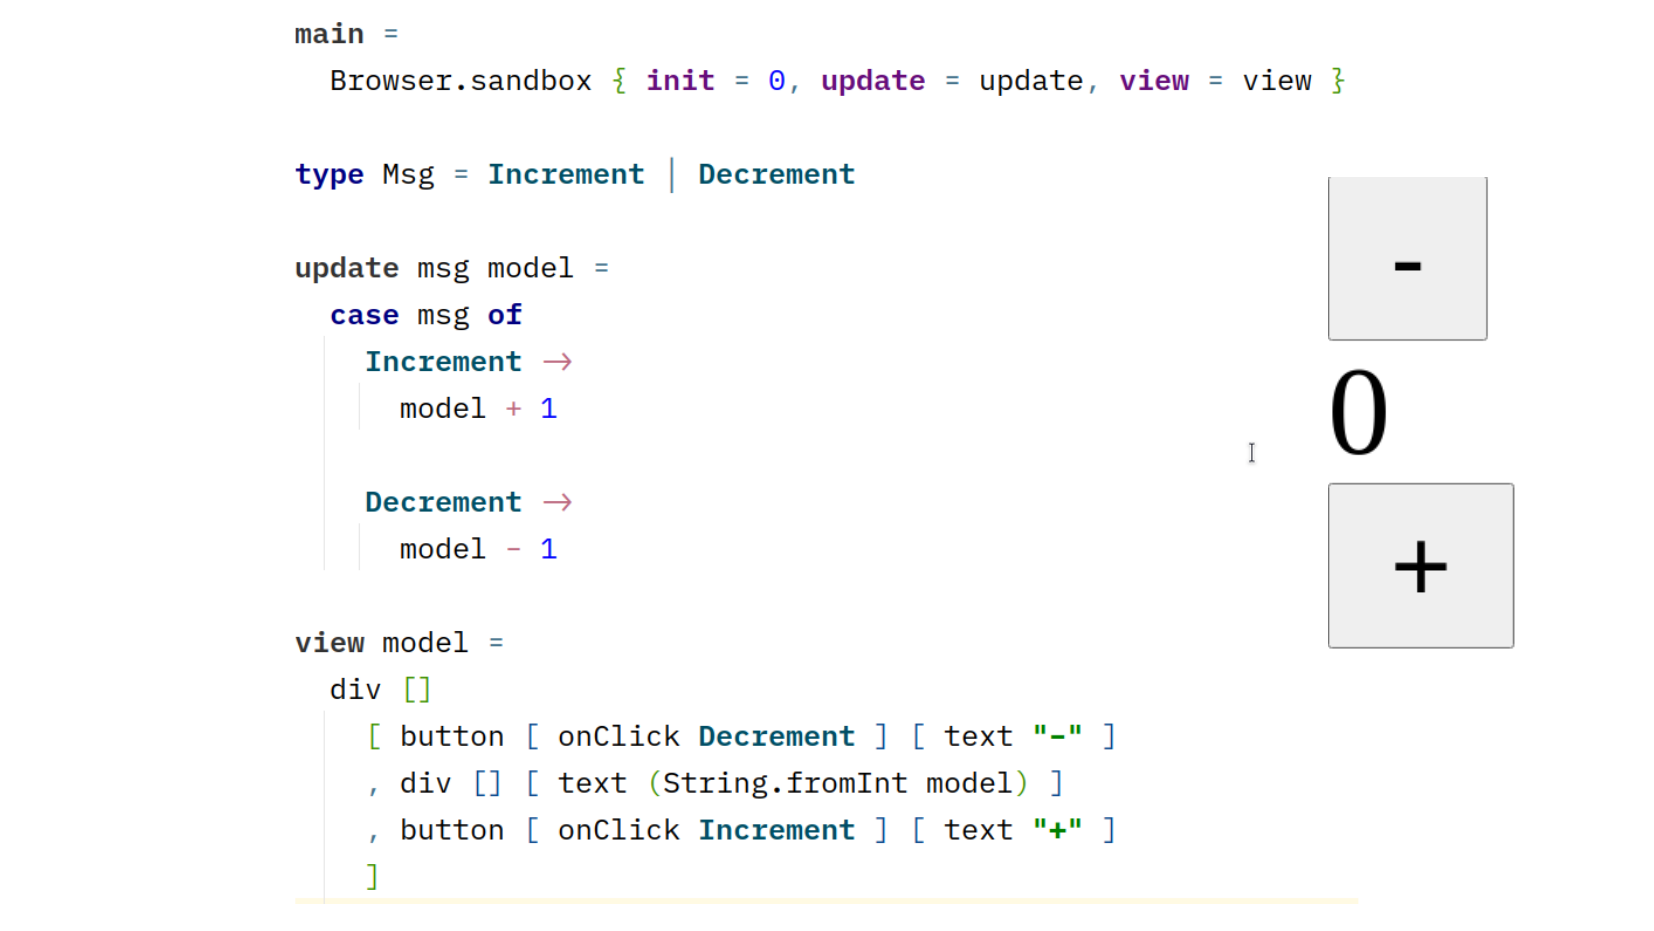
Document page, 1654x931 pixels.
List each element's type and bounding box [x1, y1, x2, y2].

picture [295, 21, 1521, 904]
